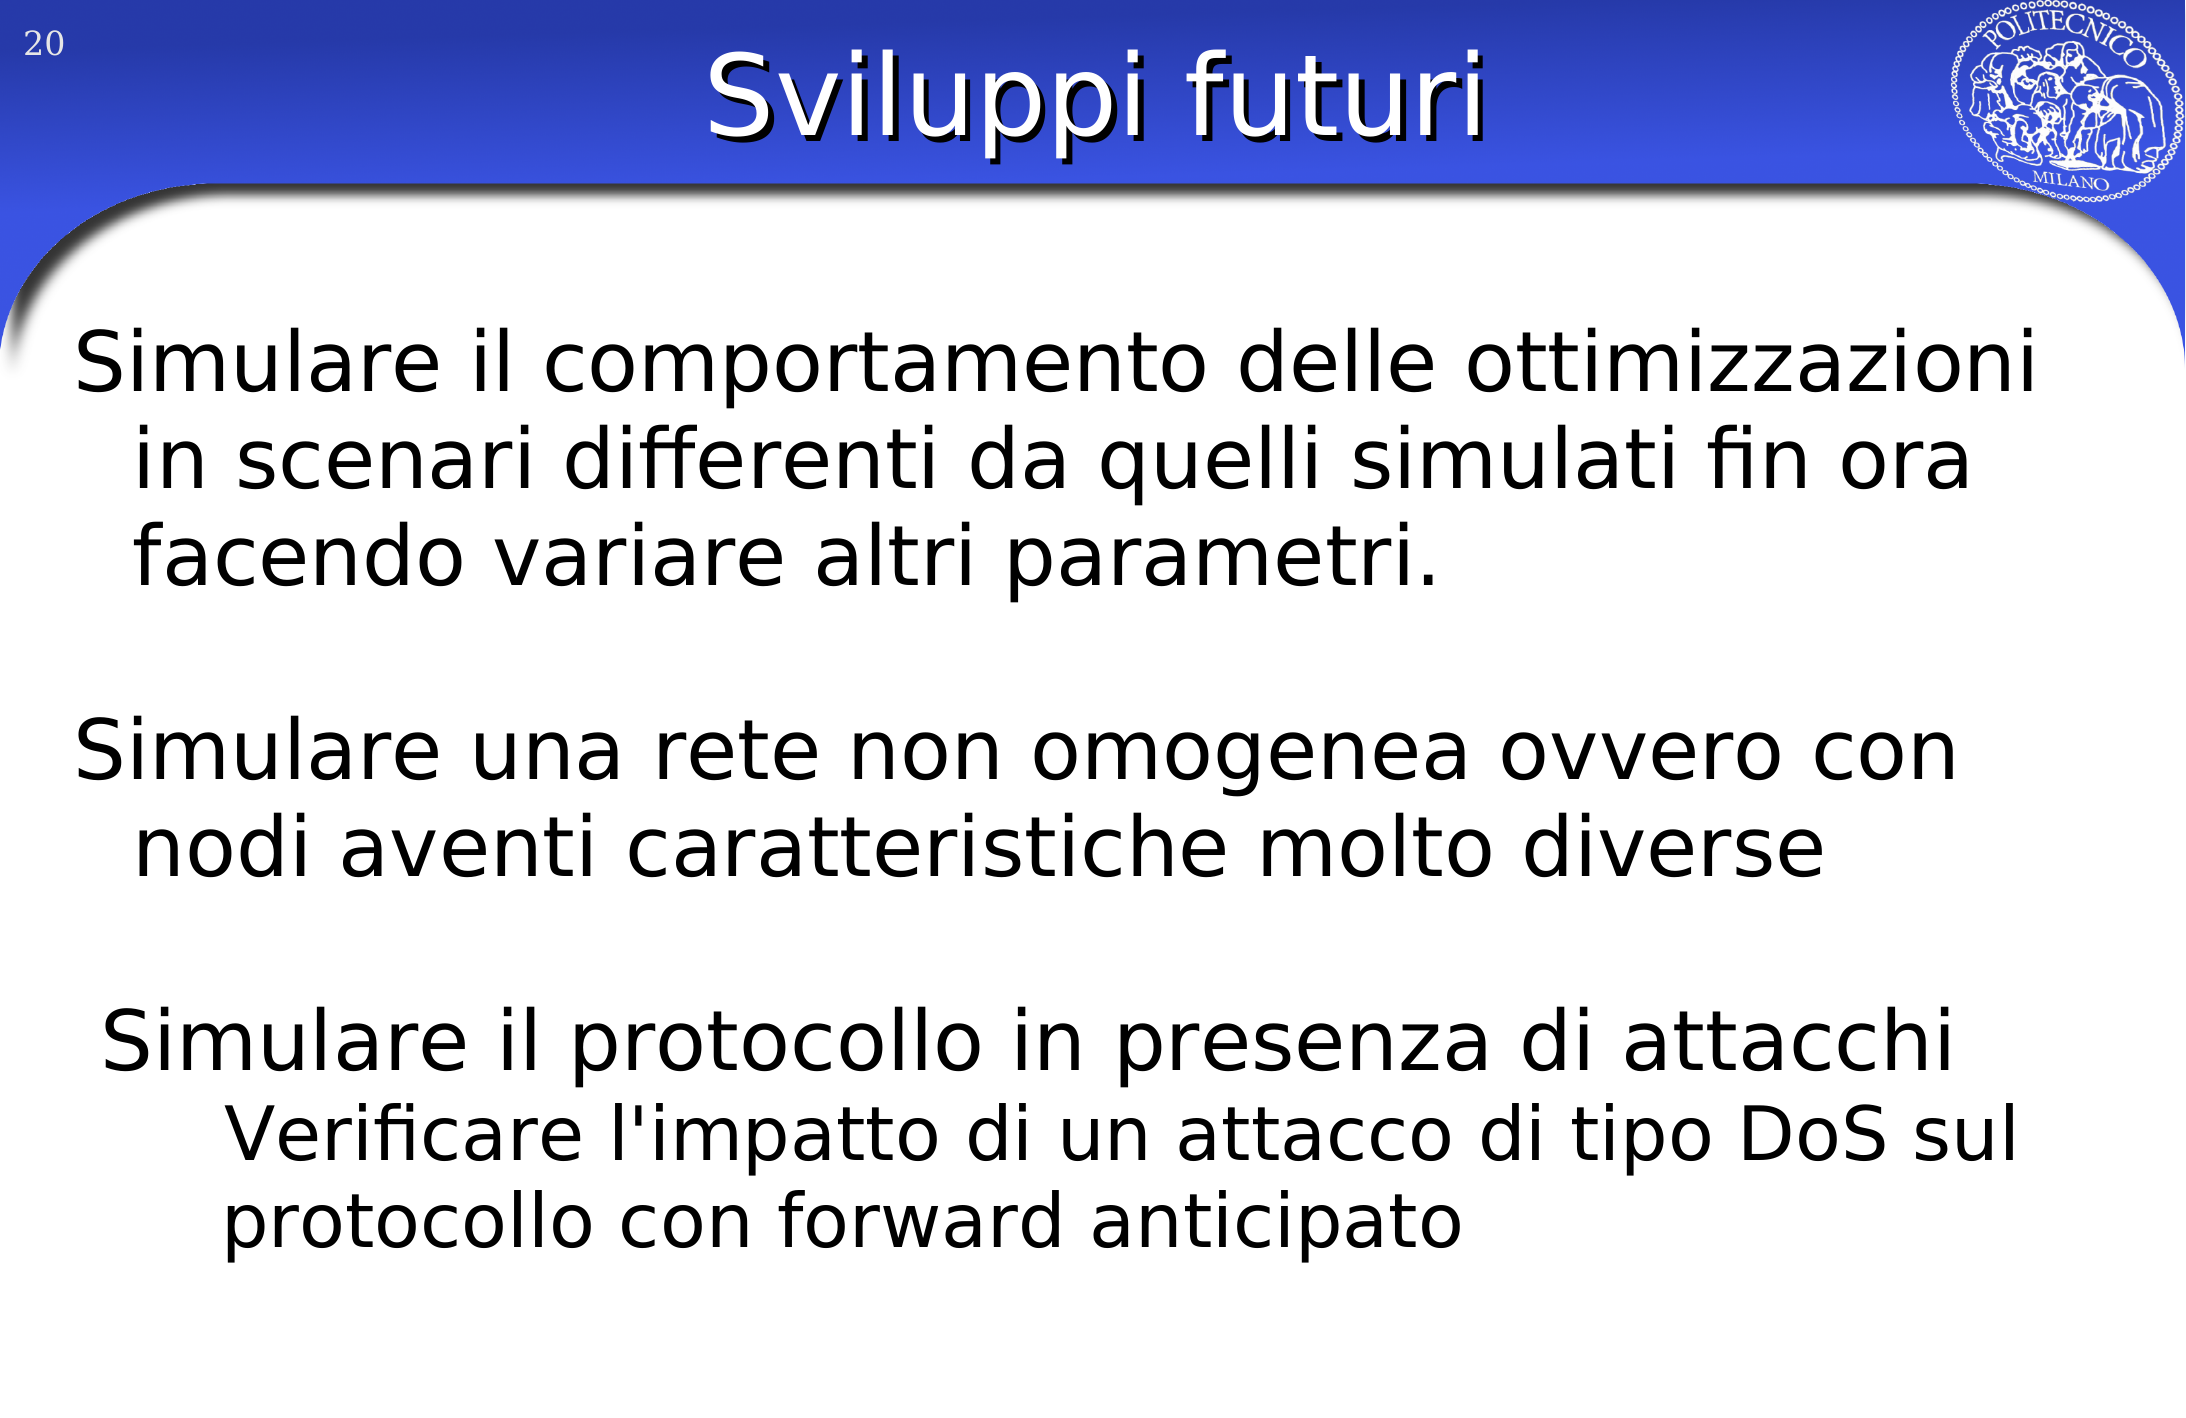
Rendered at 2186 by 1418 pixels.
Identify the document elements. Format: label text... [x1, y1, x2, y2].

text_box Simulare il comportamento delle ottimizzazioni in scenari differenti da quelli simulati fin ora facendo variare altri parametri. Simulare una rete non omogenea ovvero con nodi aventi caratteristiche molto diverse Simulare il protocollo in presenza di attacchi Verificare l'impatto di un attacco di tipo DoS sul protocollo con forward anticipato [59, 307, 2156, 1341]
title Sviluppi futuri [37, 31, 2156, 163]
picture [0, 0, 2186, 1418]
